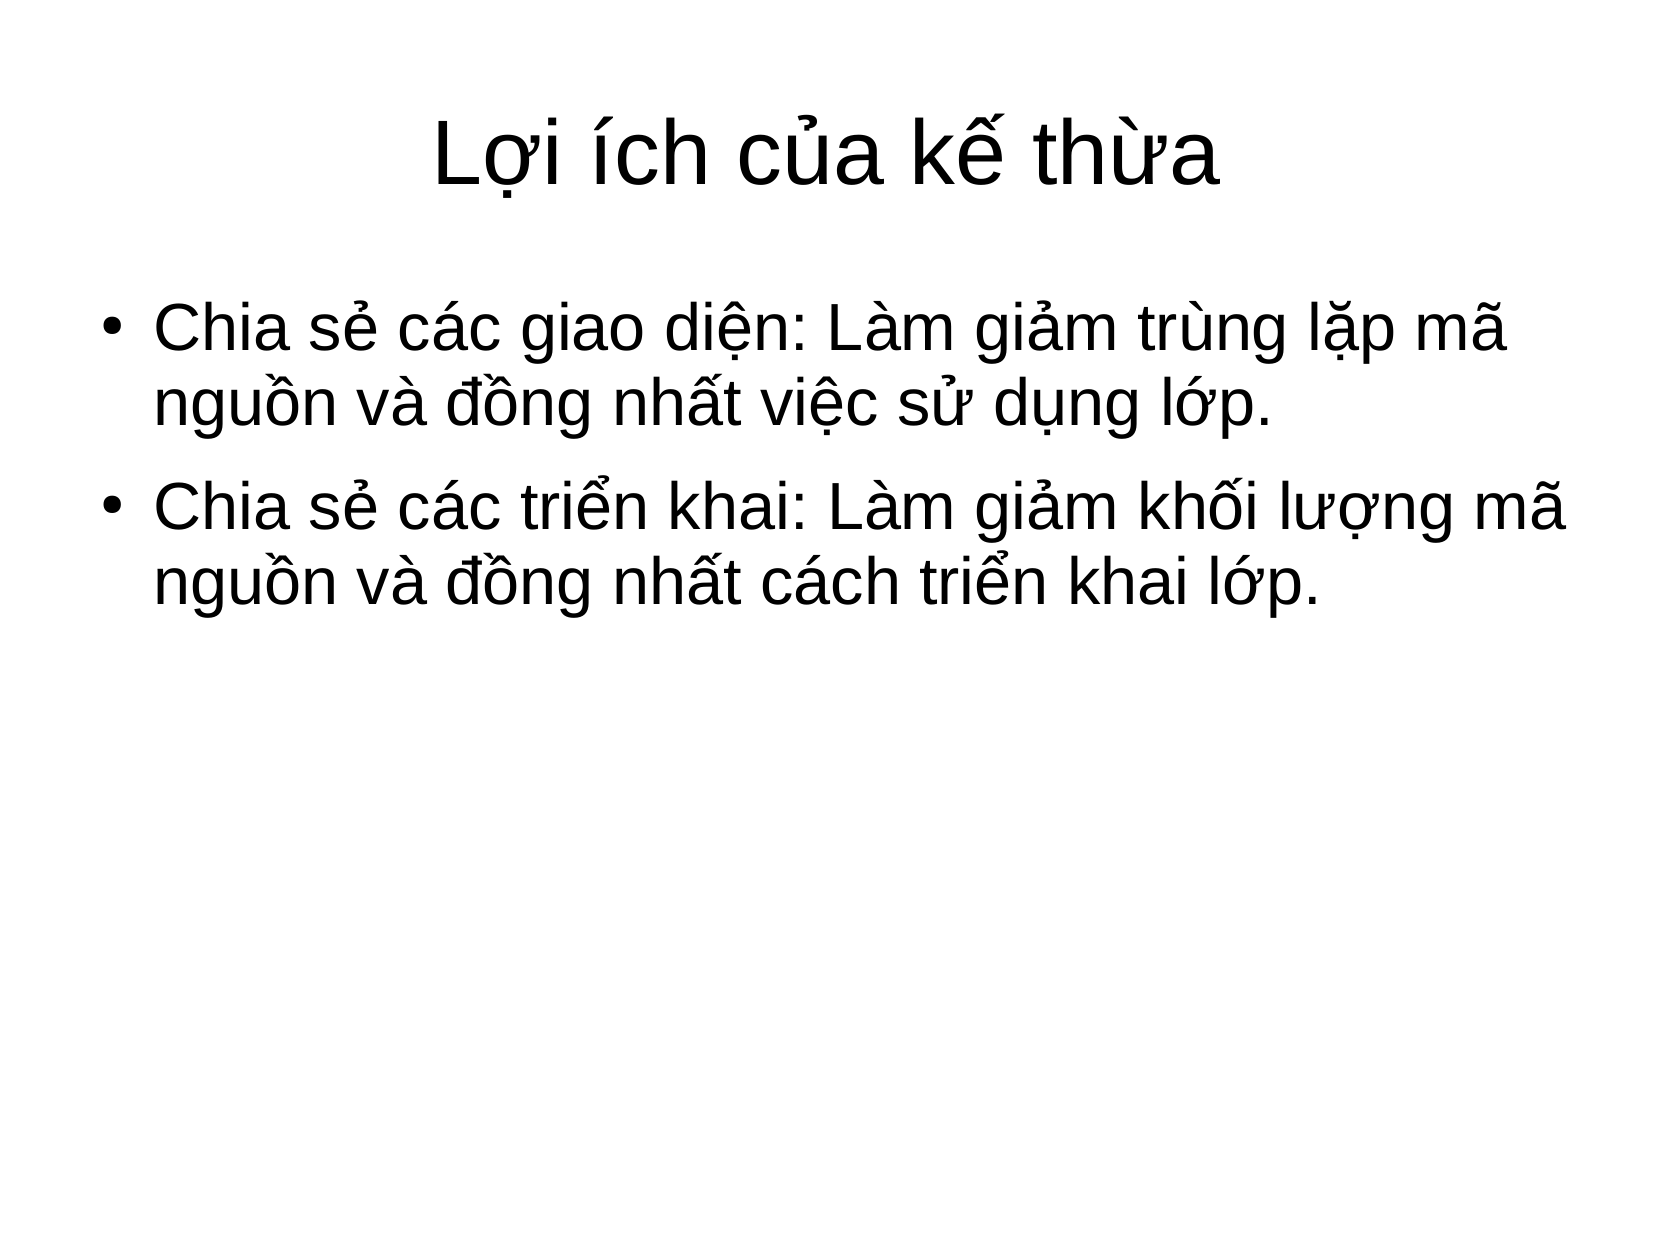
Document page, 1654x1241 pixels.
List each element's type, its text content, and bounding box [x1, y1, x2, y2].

list Chia sẻ các giao diện: Làm giảm trùng lặp mã nguồn và đồng nhất việc sử dụng lớp. Chia sẻ các triển khai: Làm giảm khối lượng mã nguồn và đồng nhất cách triển khai lớp. [82, 290, 1571, 1010]
title Lợi ích của kế thừa [82, 49, 1571, 257]
